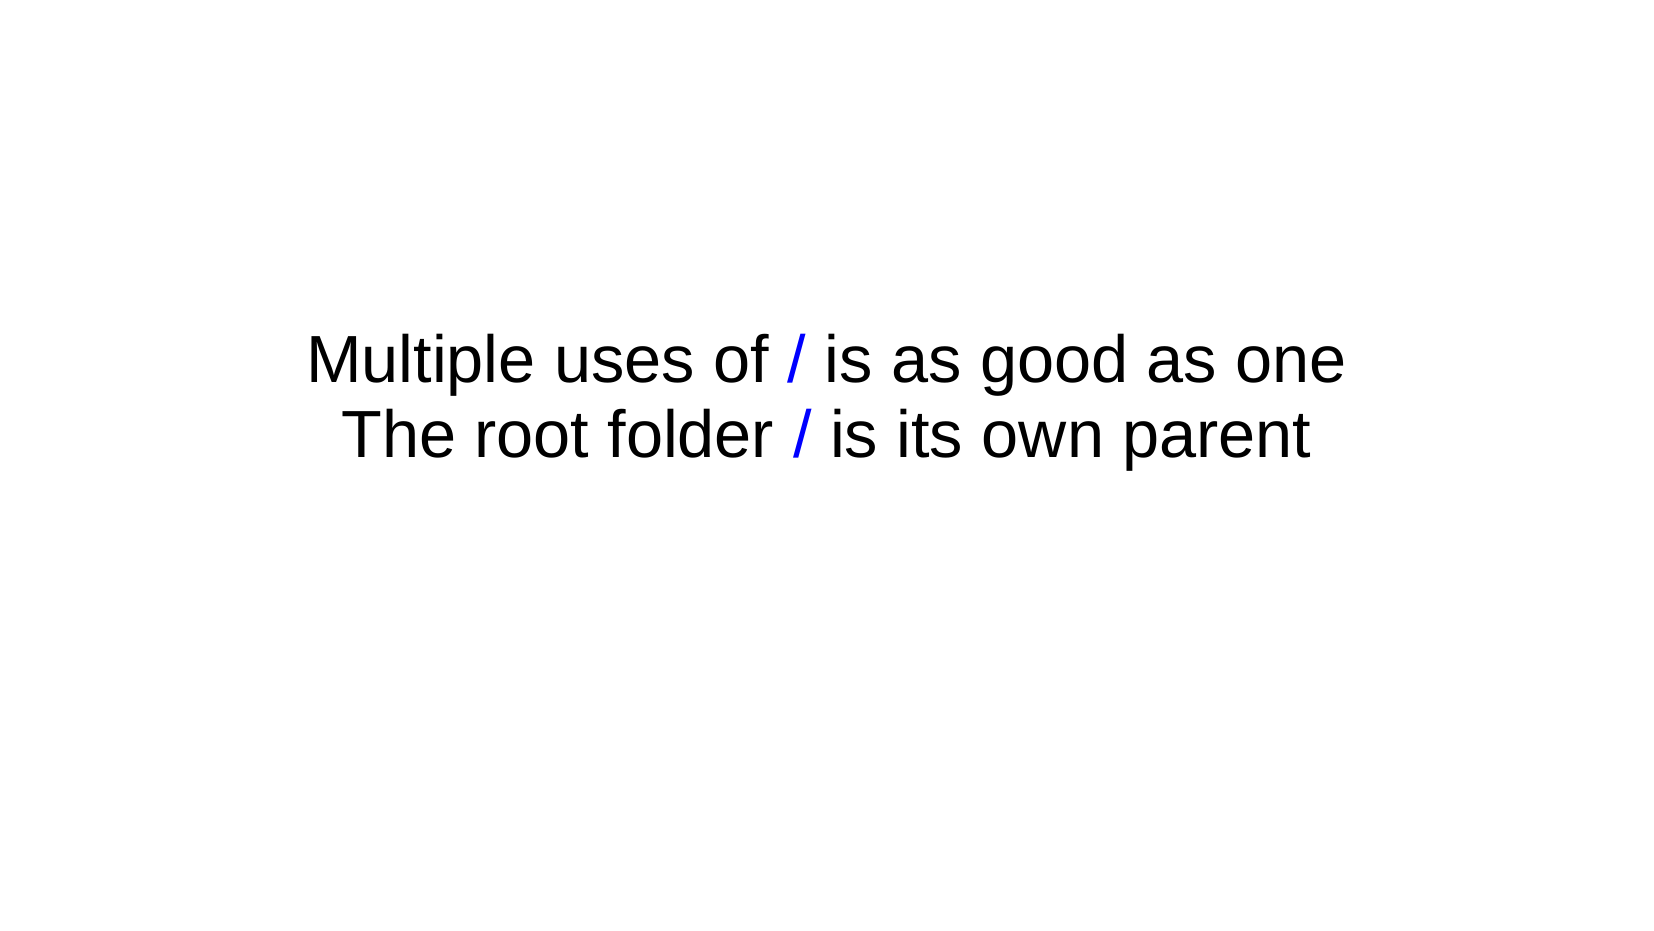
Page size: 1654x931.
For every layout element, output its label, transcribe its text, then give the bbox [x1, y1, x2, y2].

subtitle Multiple uses of / is as good as one The root folder / is its own parent [82, 37, 1571, 757]
